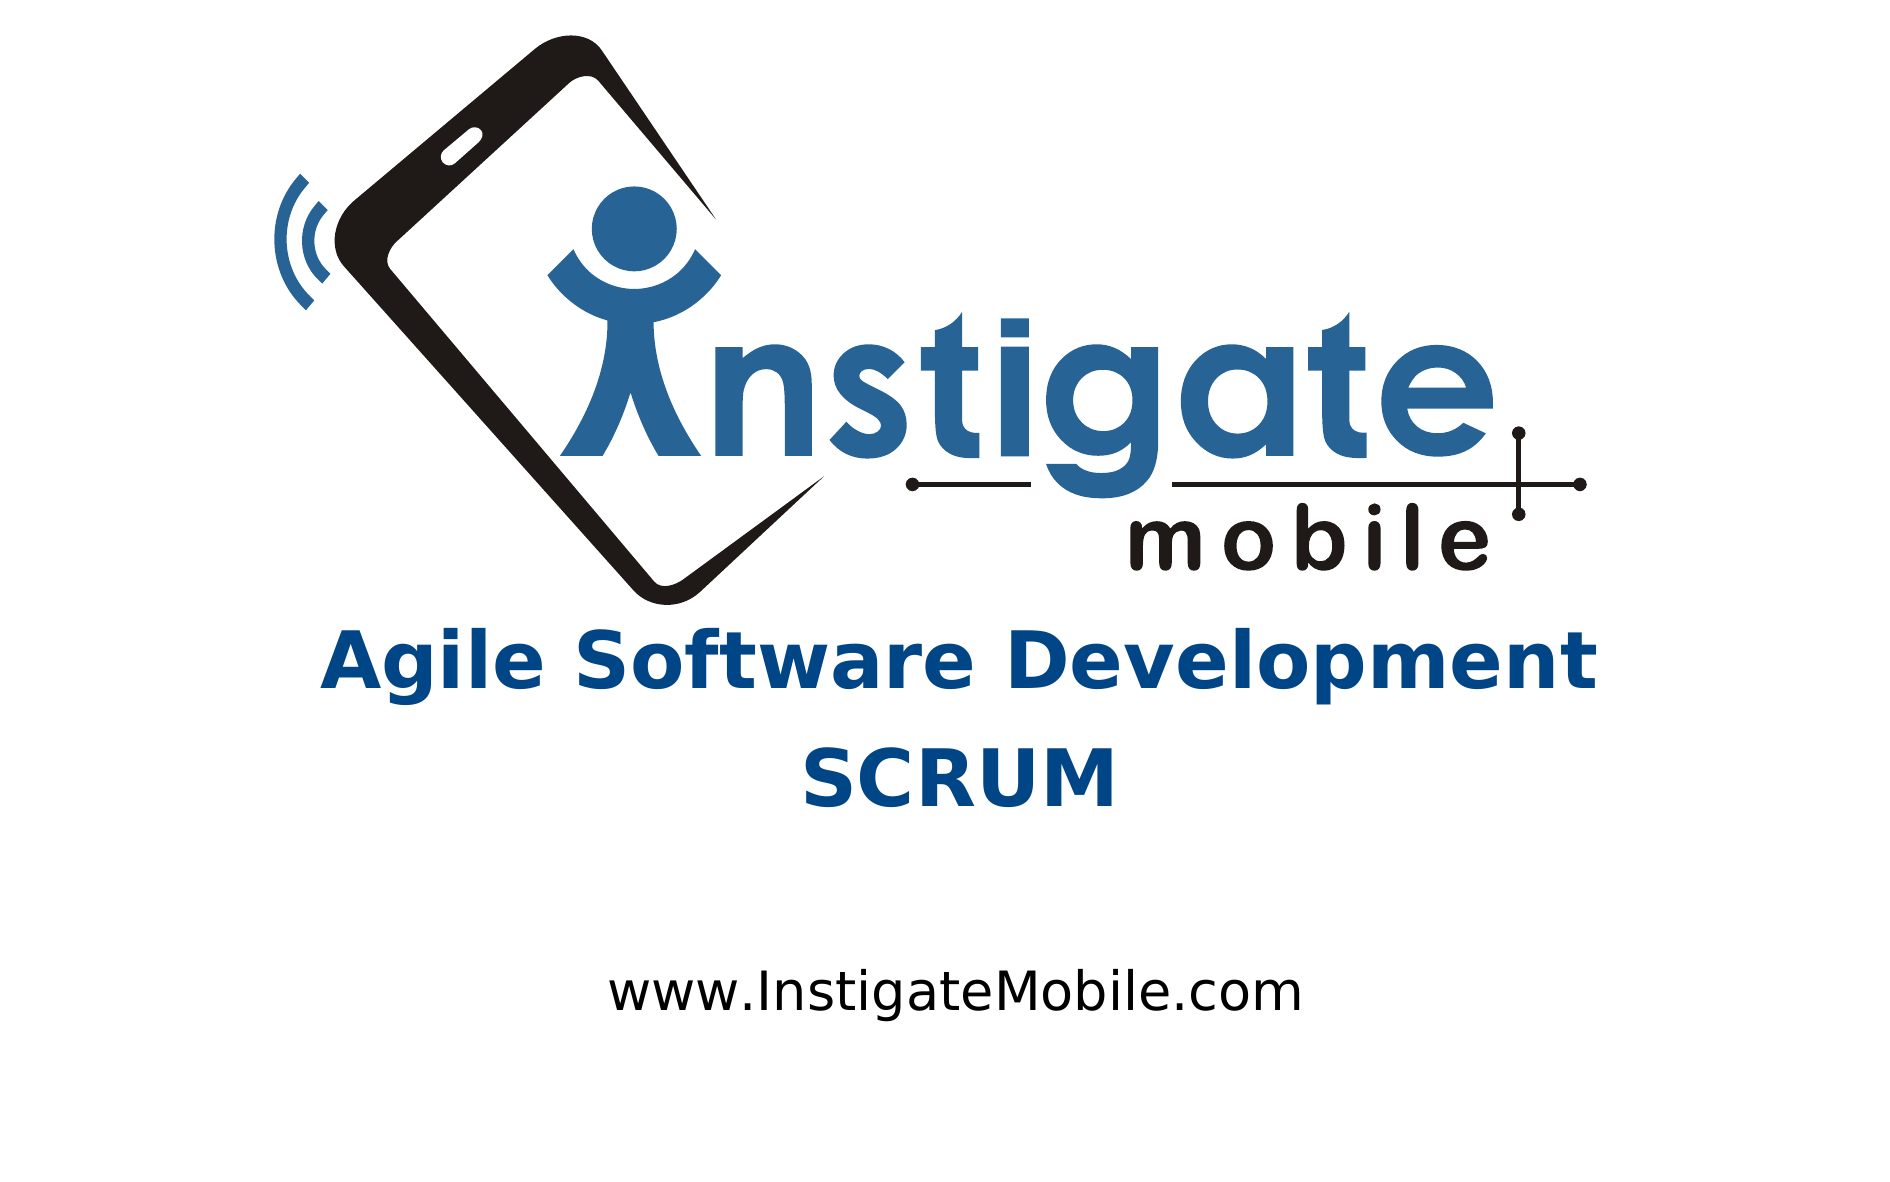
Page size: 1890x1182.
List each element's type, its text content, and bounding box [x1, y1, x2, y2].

subtitle www.InstigateMobile.com [487, 862, 1426, 1126]
title Agile Software Development SCRUM [156, 623, 1763, 835]
